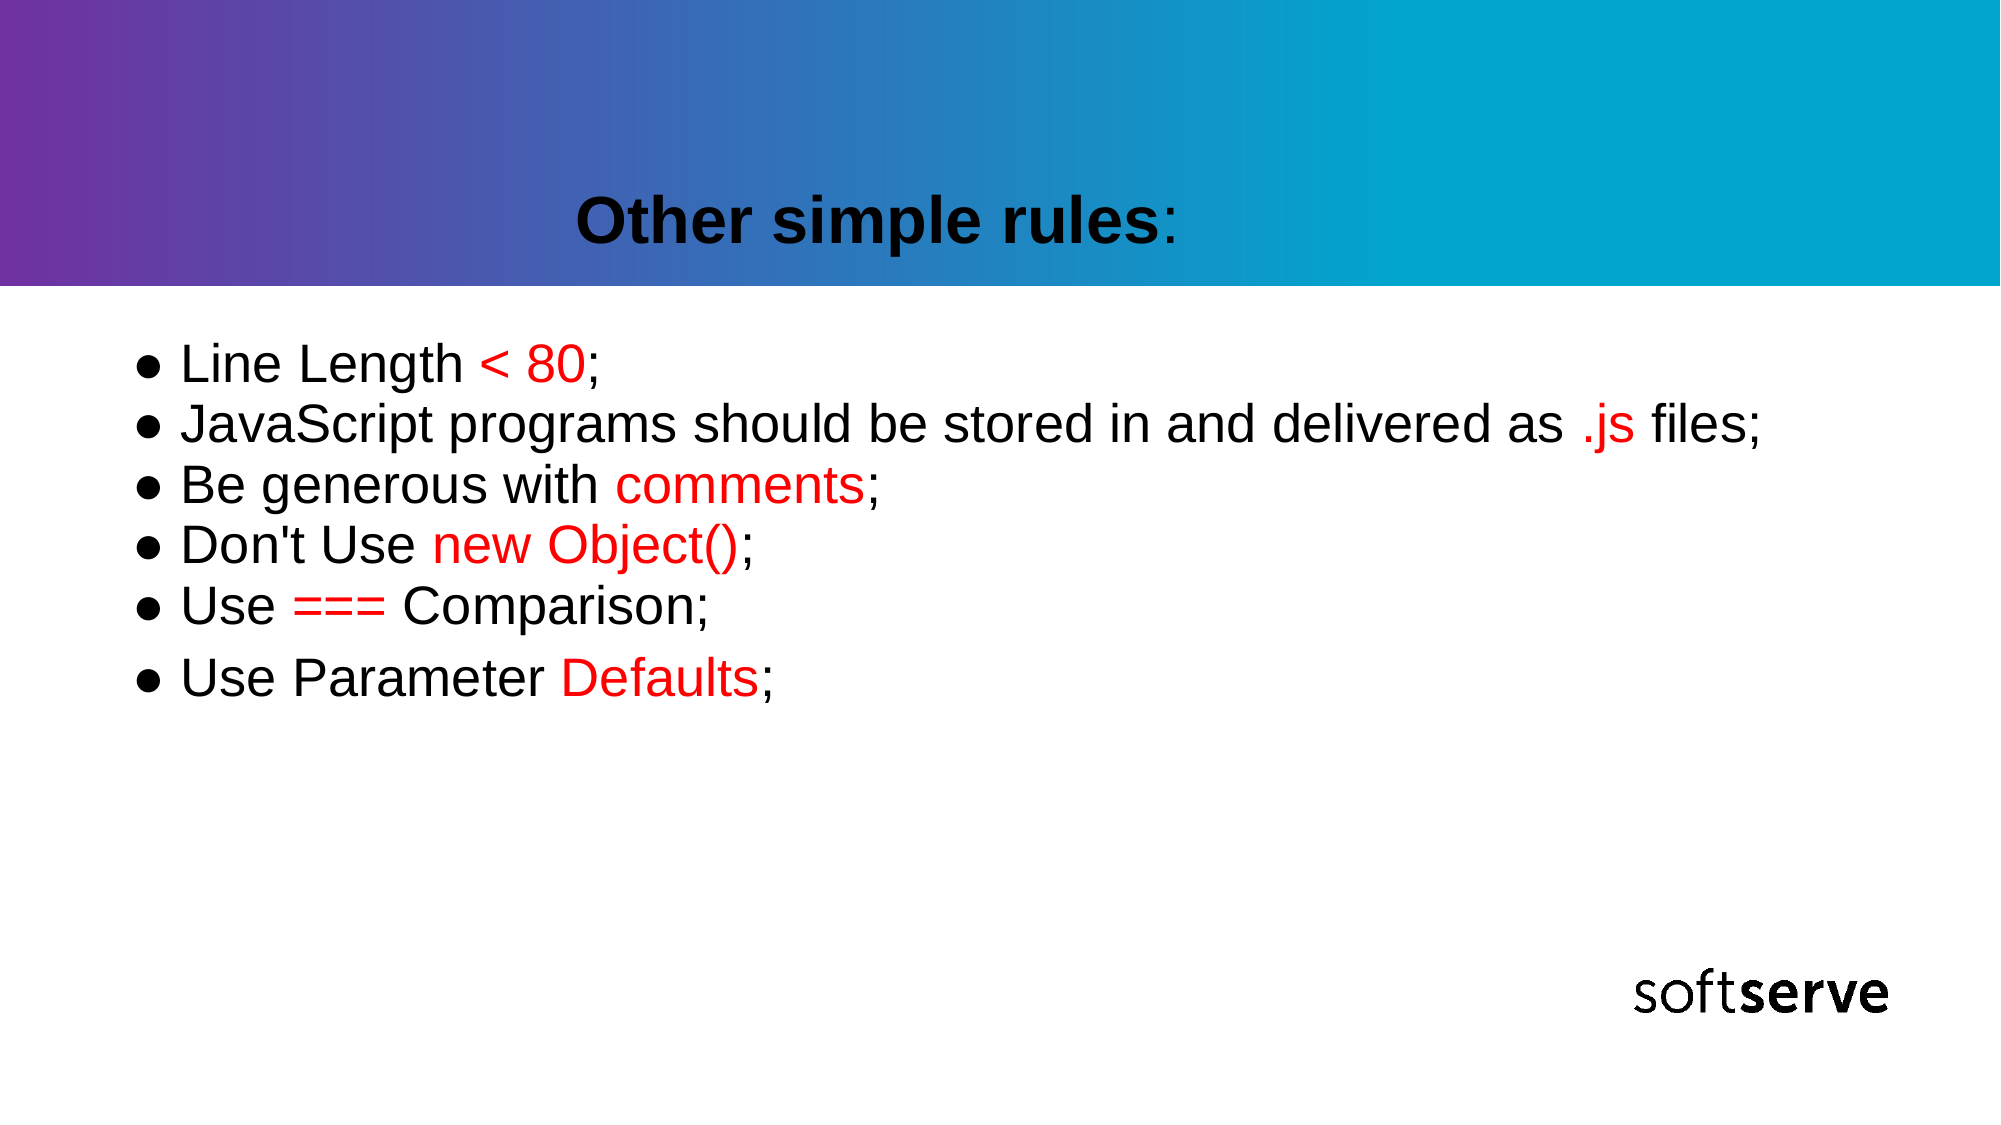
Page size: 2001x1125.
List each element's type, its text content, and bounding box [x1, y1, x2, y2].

picture [1634, 968, 1888, 1013]
text_box Other simple rules: ● Line Length < 80; ● JavaScript programs should be stored in and delivered as .js files; ● Be generous with comments; ● Don't Use new Object(); ● Use === Comparison; ● Use Parameter Defaults; [118, 176, 1949, 945]
